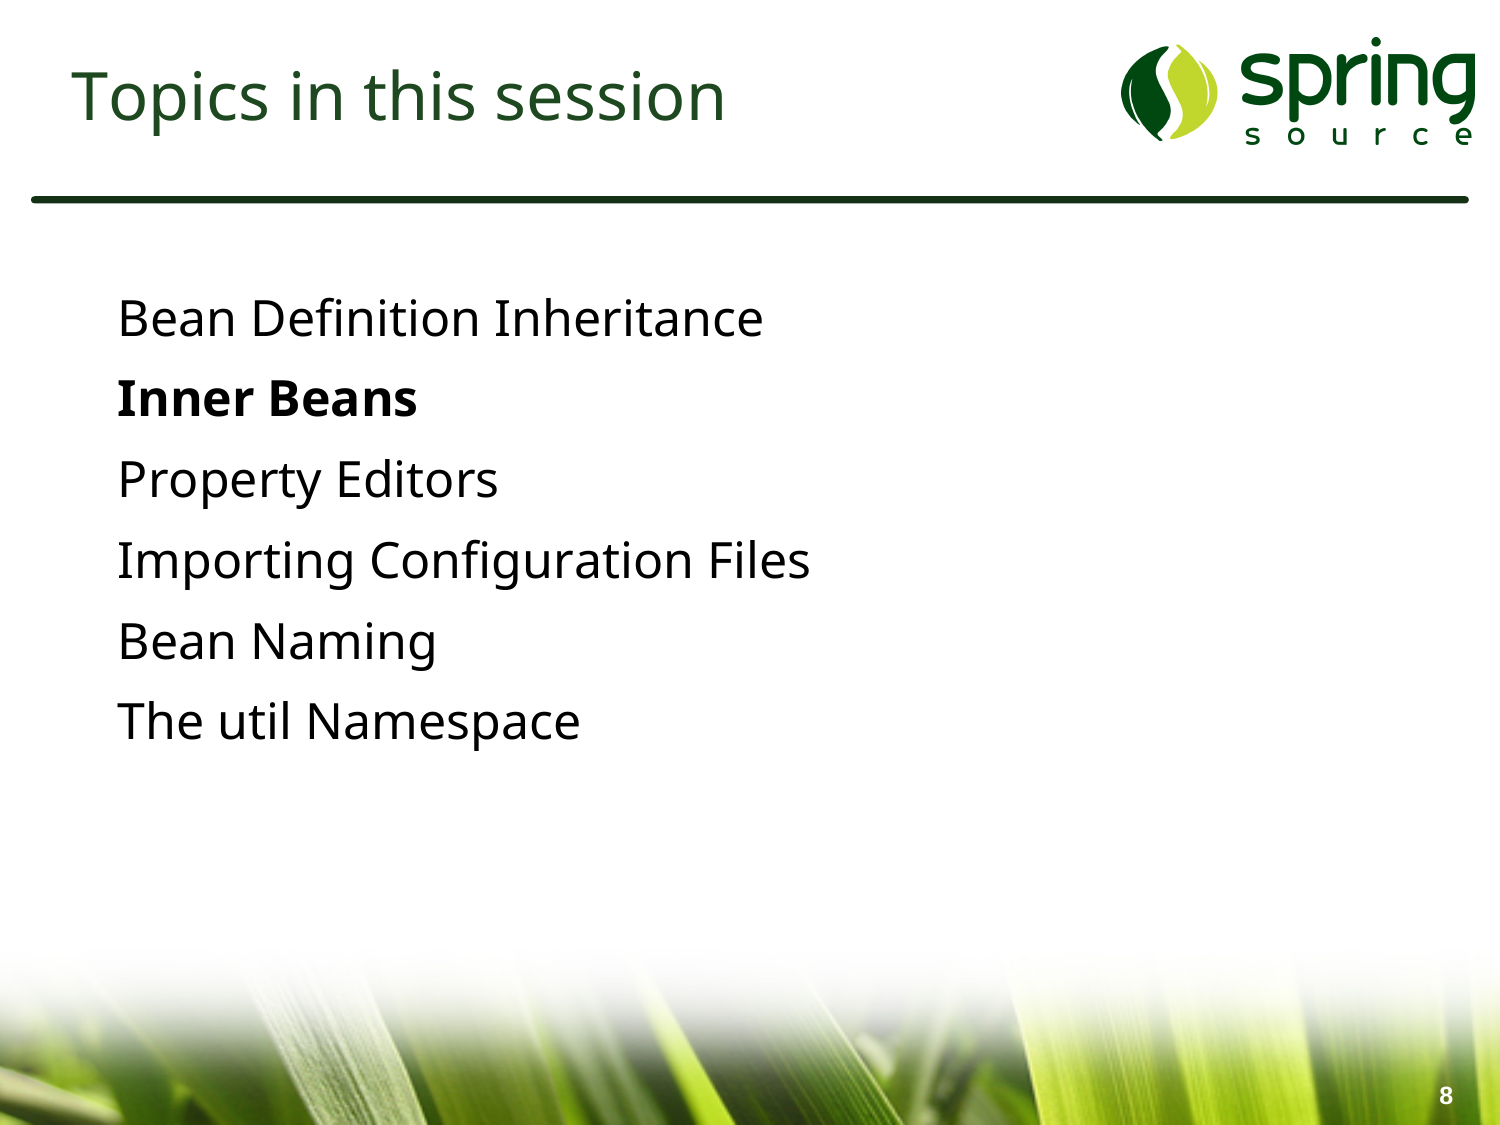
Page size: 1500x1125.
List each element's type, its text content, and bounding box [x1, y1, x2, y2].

picture [1121, 37, 1475, 145]
list Bean Definition Inheritance Inner Beans Property Editors Importing Configuration Files Bean Naming The util Namespace [103, 275, 1394, 938]
title Topics in this session [56, 13, 1089, 176]
picture [0, 944, 1500, 1125]
